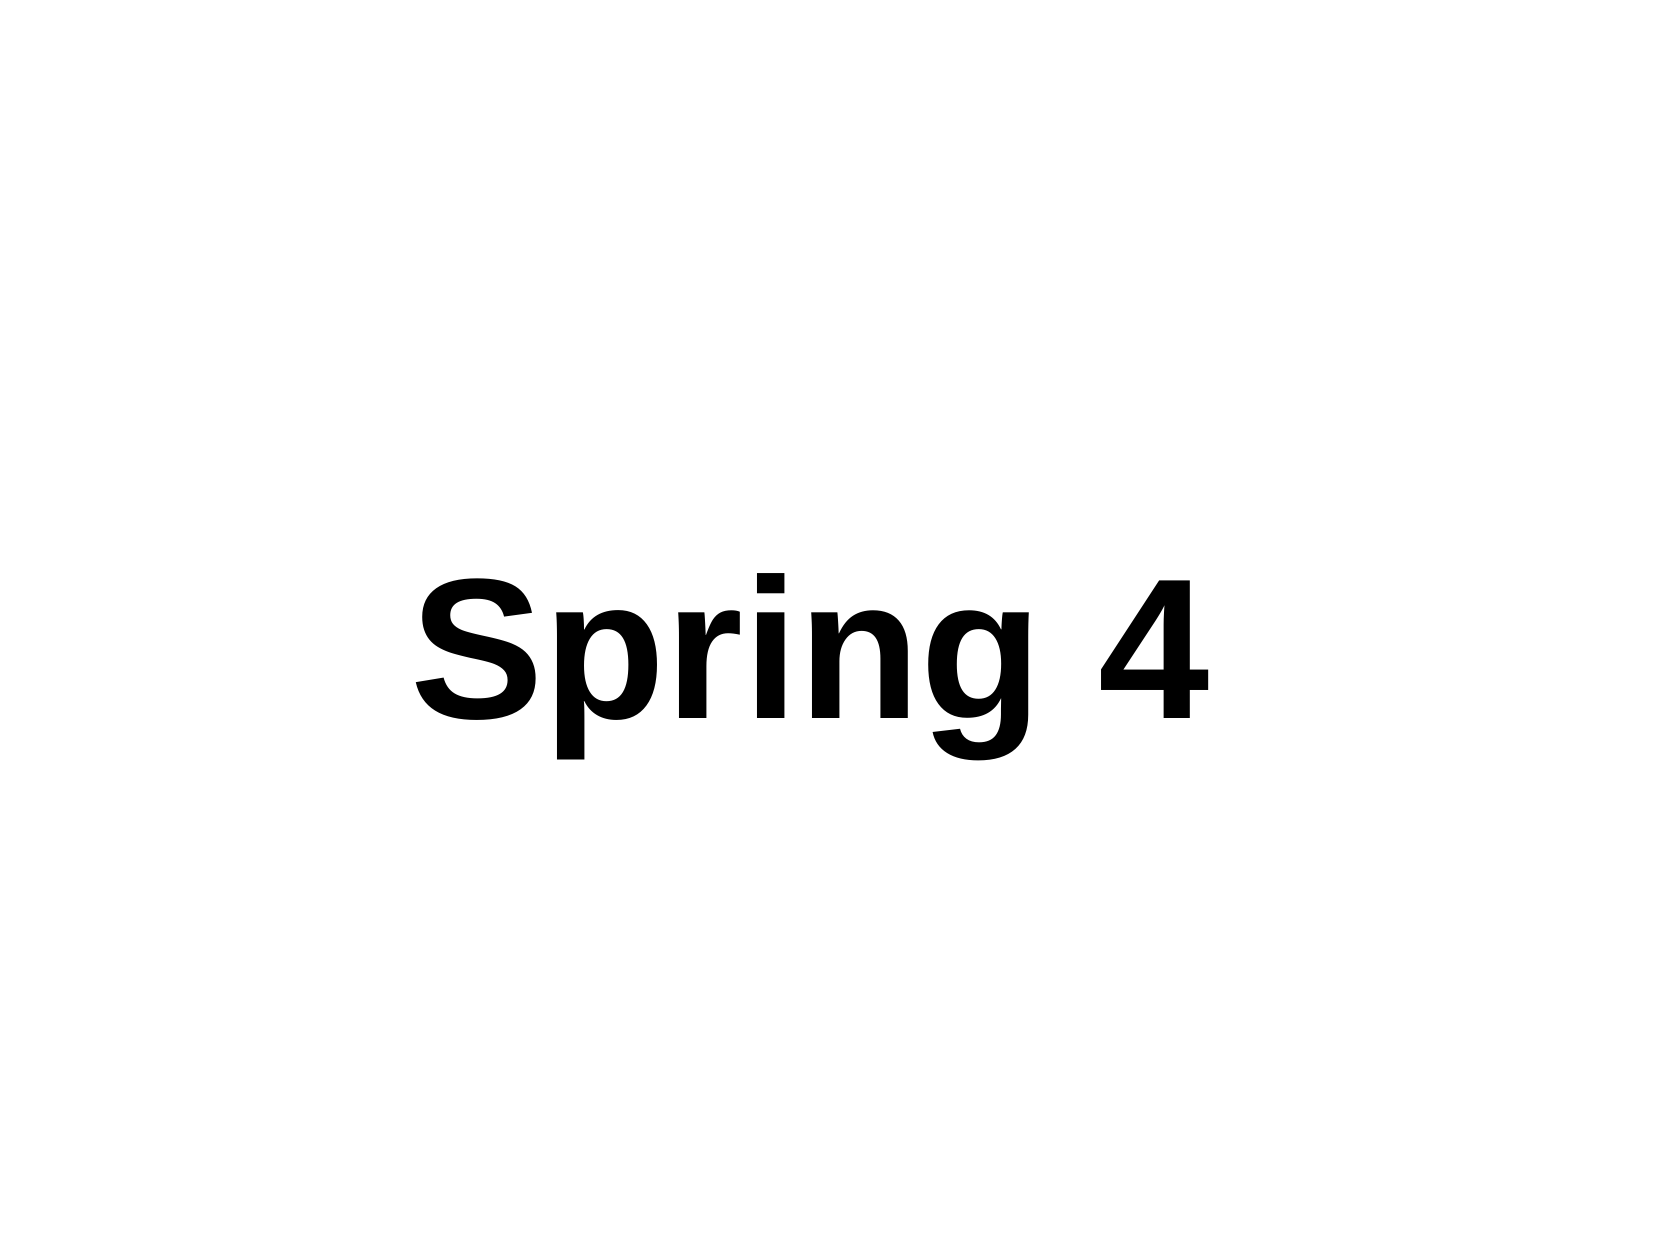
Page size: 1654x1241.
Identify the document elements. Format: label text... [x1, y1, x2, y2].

subtitle Spring 4 [82, 290, 1538, 1010]
